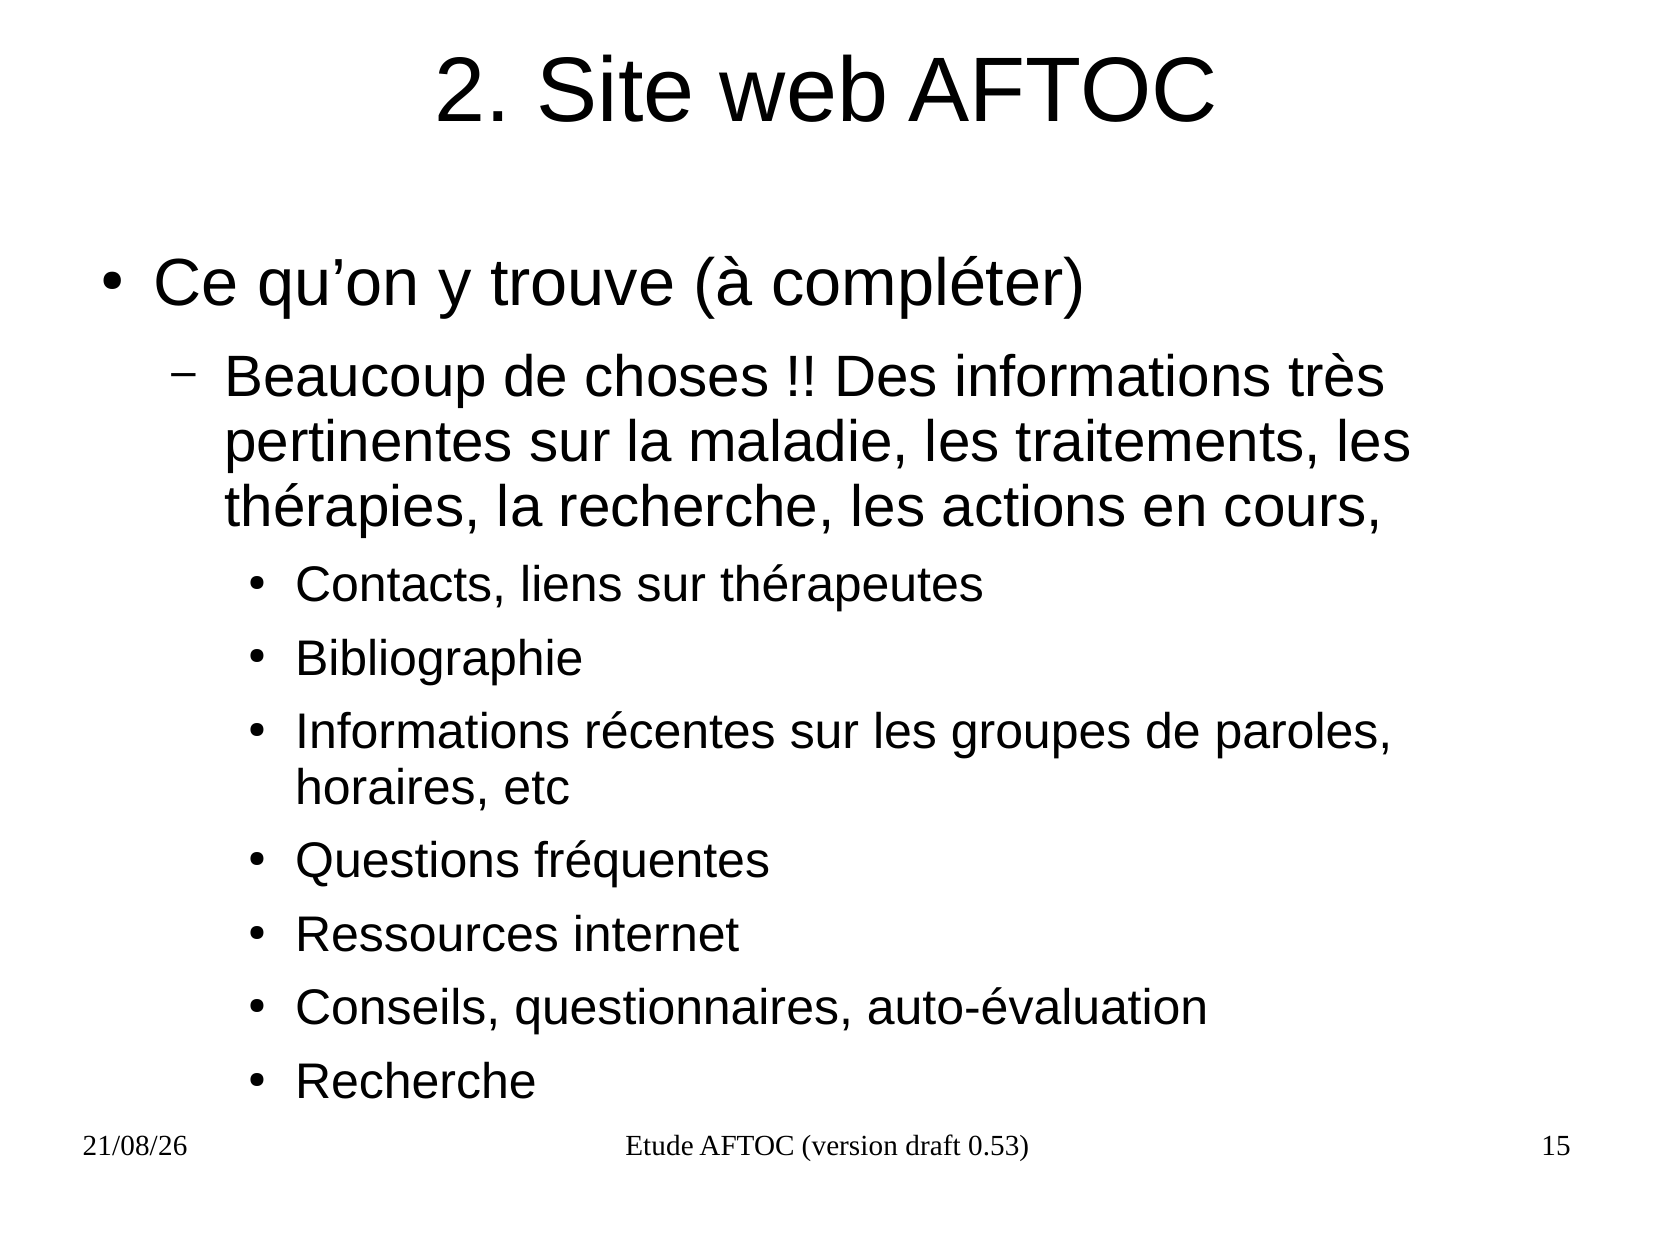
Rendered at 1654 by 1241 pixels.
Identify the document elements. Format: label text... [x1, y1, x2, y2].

list Ce qu’on y trouve (à compléter) Beaucoup de choses !! Des informations très pertinentes sur la maladie, les traitements, les thérapies, la recherche, les actions en cours, Contacts, liens sur thérapeutes Bibliographie Informations récentes sur les groupes de paroles, horaires, etc Questions fréquentes Ressources internet Conseils, questionnaires, auto-évaluation Recherche [82, 140, 1571, 1010]
title 2. Site web AFTOC [82, 38, 1571, 140]
